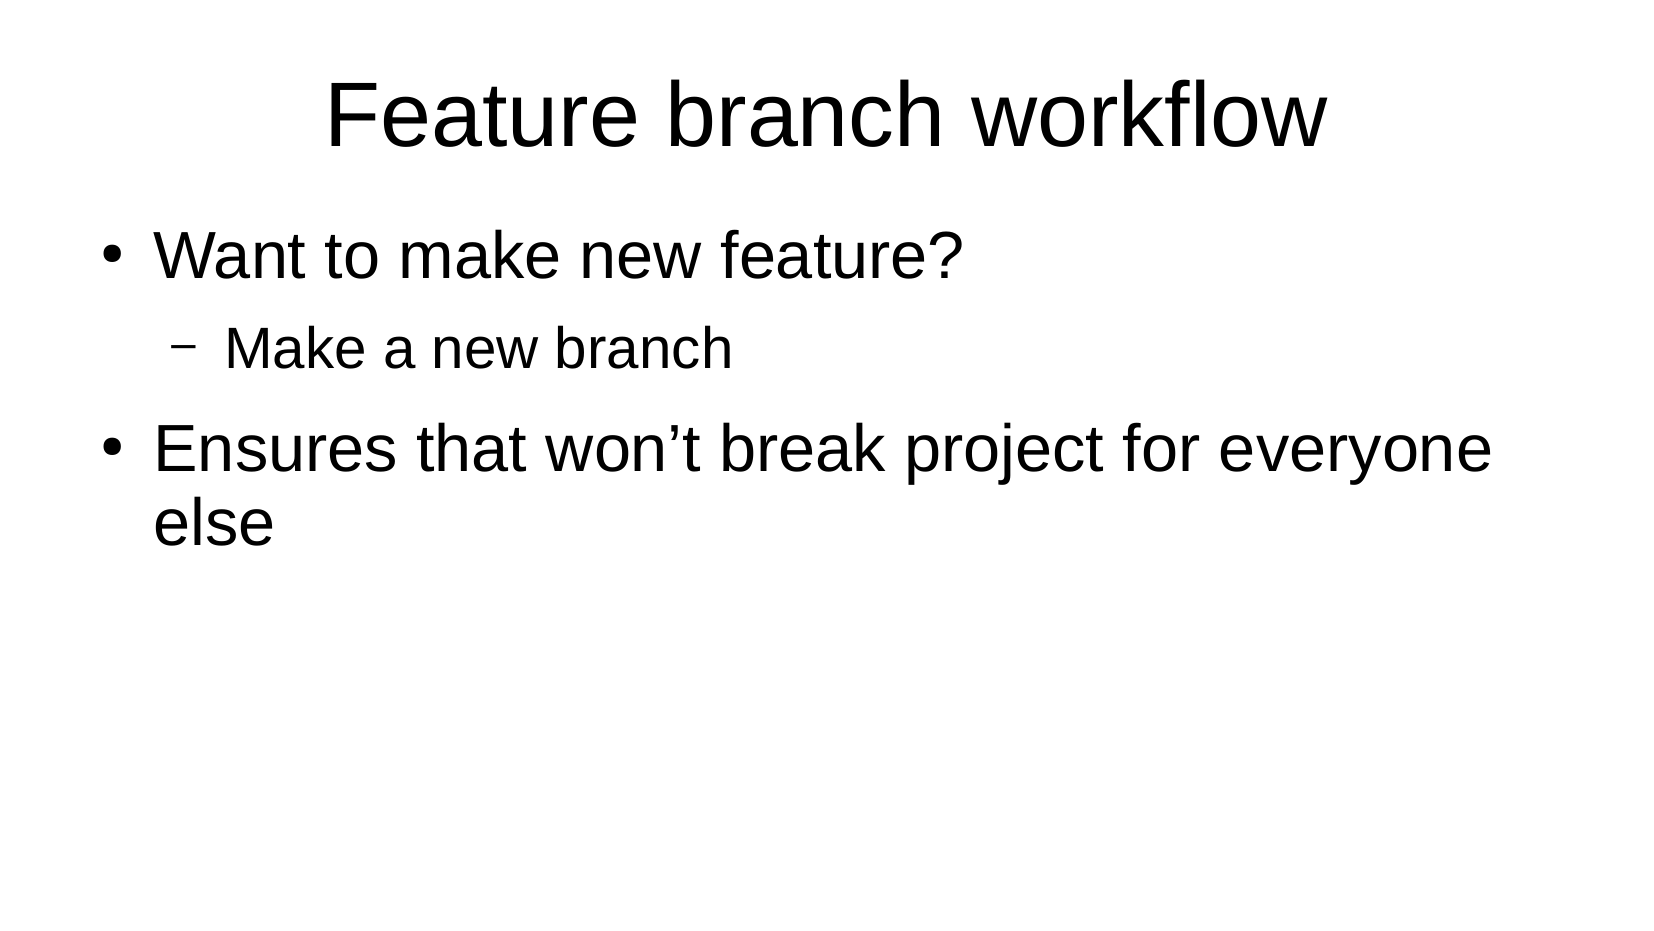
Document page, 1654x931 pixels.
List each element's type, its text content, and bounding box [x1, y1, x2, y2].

list Want to make new feature? Make a new branch Ensures that won’t break project for everyone else [82, 217, 1571, 758]
title Feature branch workflow [82, 37, 1571, 193]
